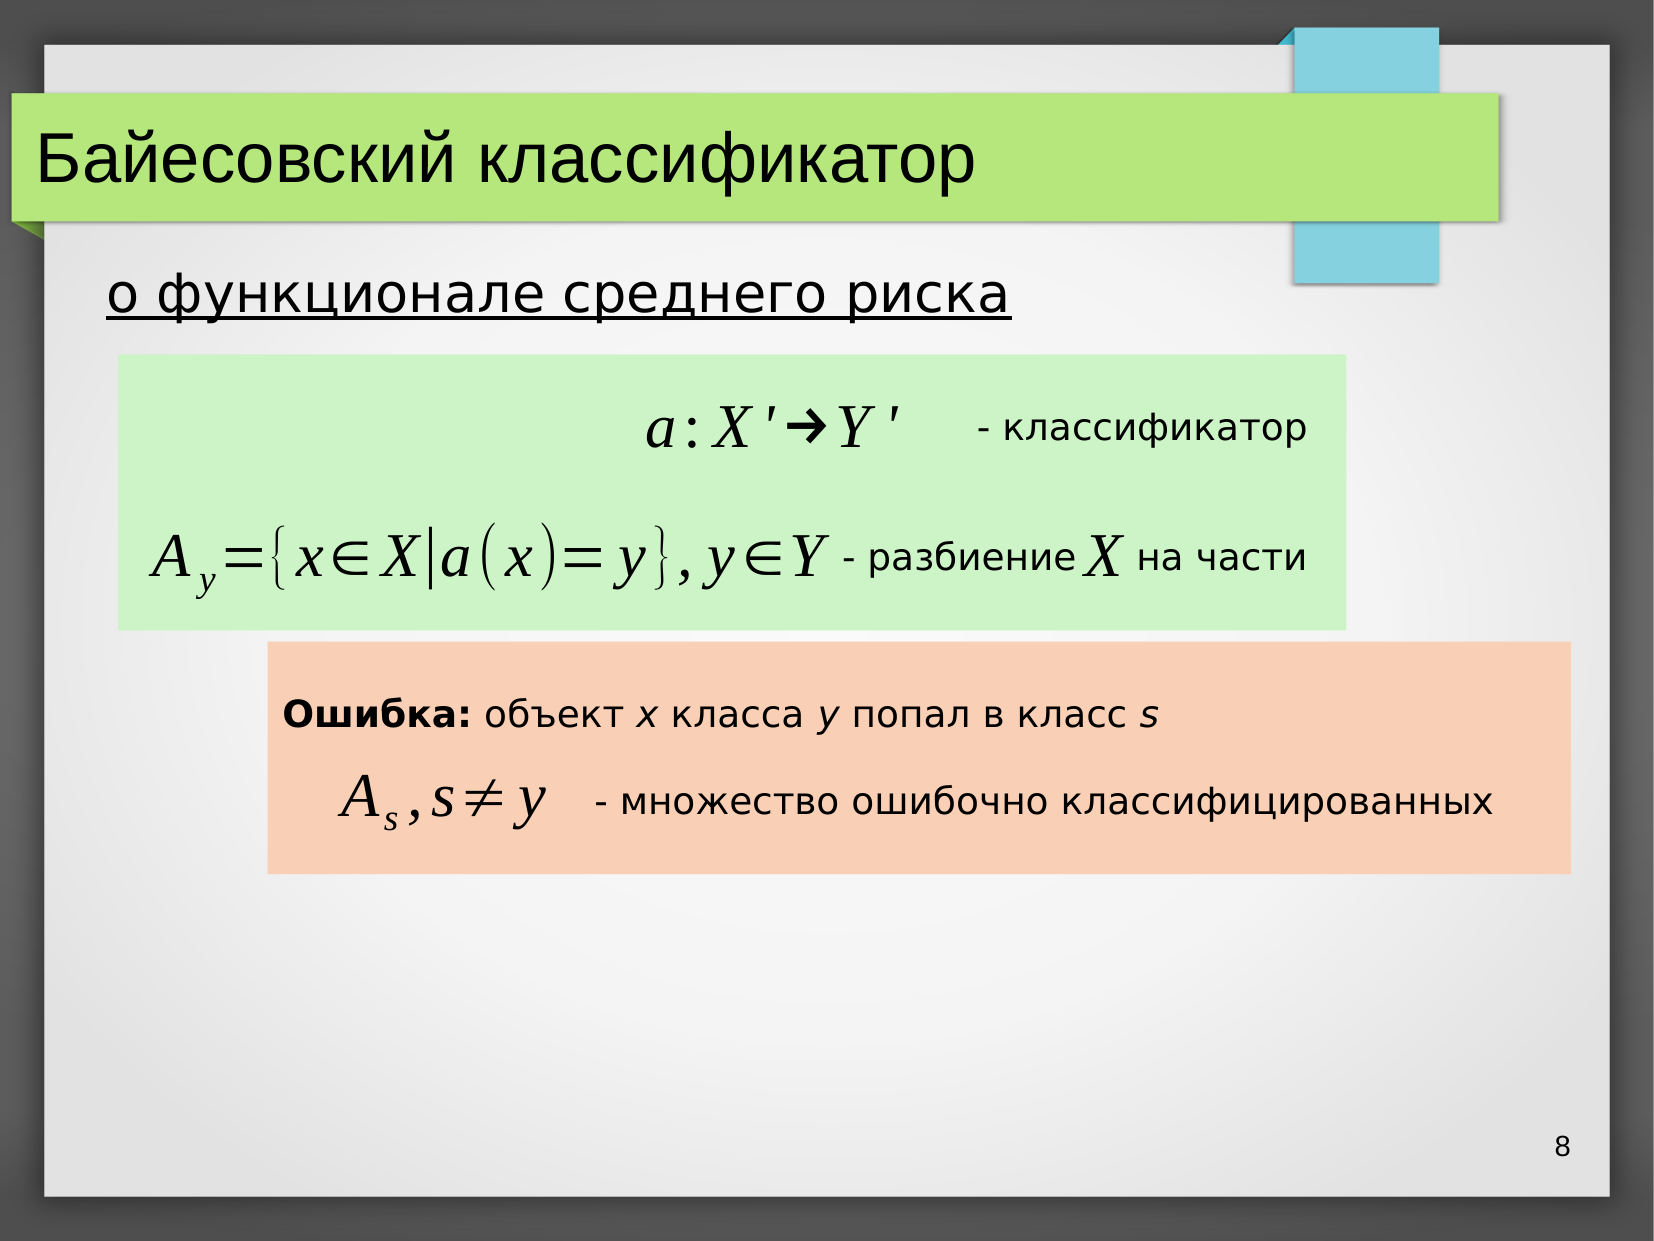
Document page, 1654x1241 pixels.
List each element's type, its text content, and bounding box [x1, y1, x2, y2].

chart [1073, 519, 1134, 589]
chart [637, 391, 909, 461]
chart [328, 759, 556, 838]
title Байесовский классификатор [35, 118, 1489, 199]
text_box Ошибка: объект x класса y попал в класс s - множество ошибочно классифицированных [267, 641, 1571, 875]
title о функционале среднего риска [106, 254, 1123, 334]
picture [0, 0, 1654, 1241]
chart [139, 519, 839, 600]
text_box - классификатор - разбиение на части [118, 354, 1347, 631]
